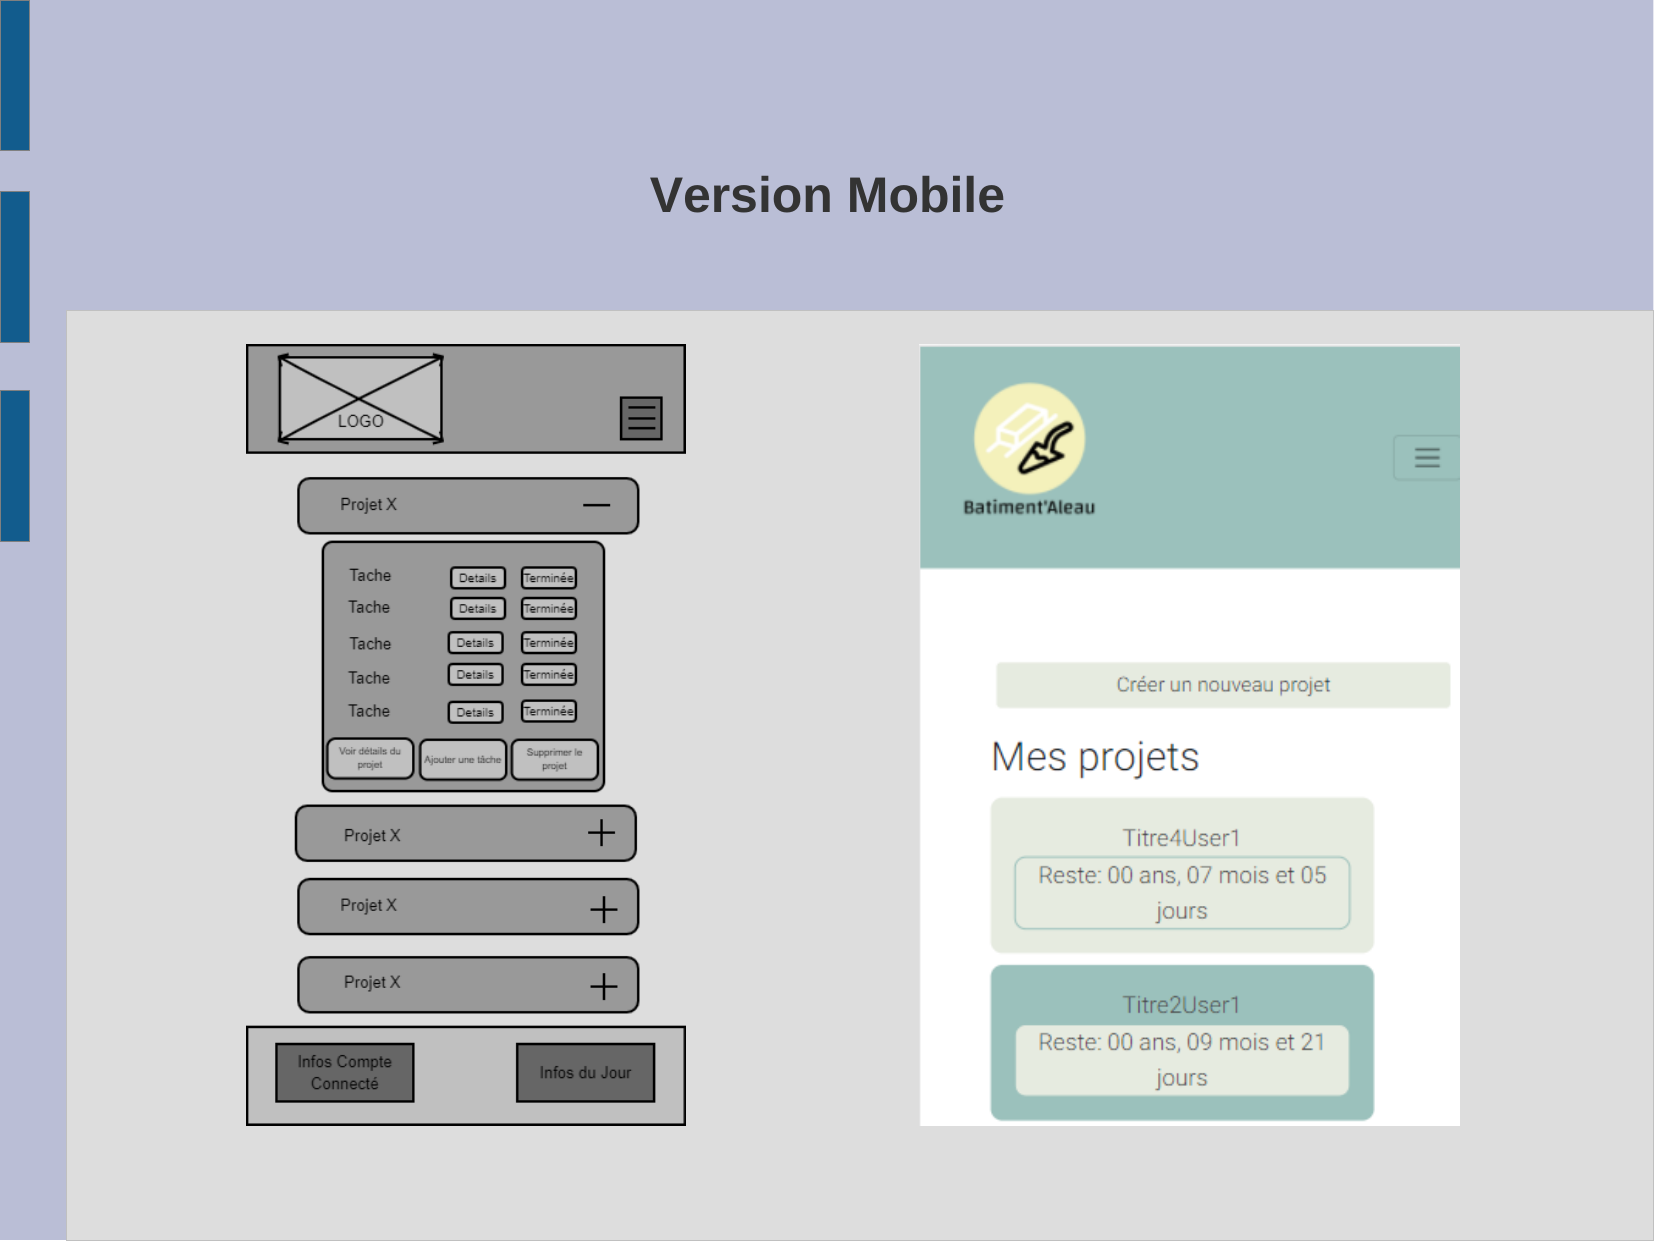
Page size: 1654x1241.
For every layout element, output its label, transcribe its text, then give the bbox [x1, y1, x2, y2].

picture [246, 344, 686, 1126]
title Version Mobile [121, 91, 1534, 299]
picture [919, 344, 1460, 1126]
